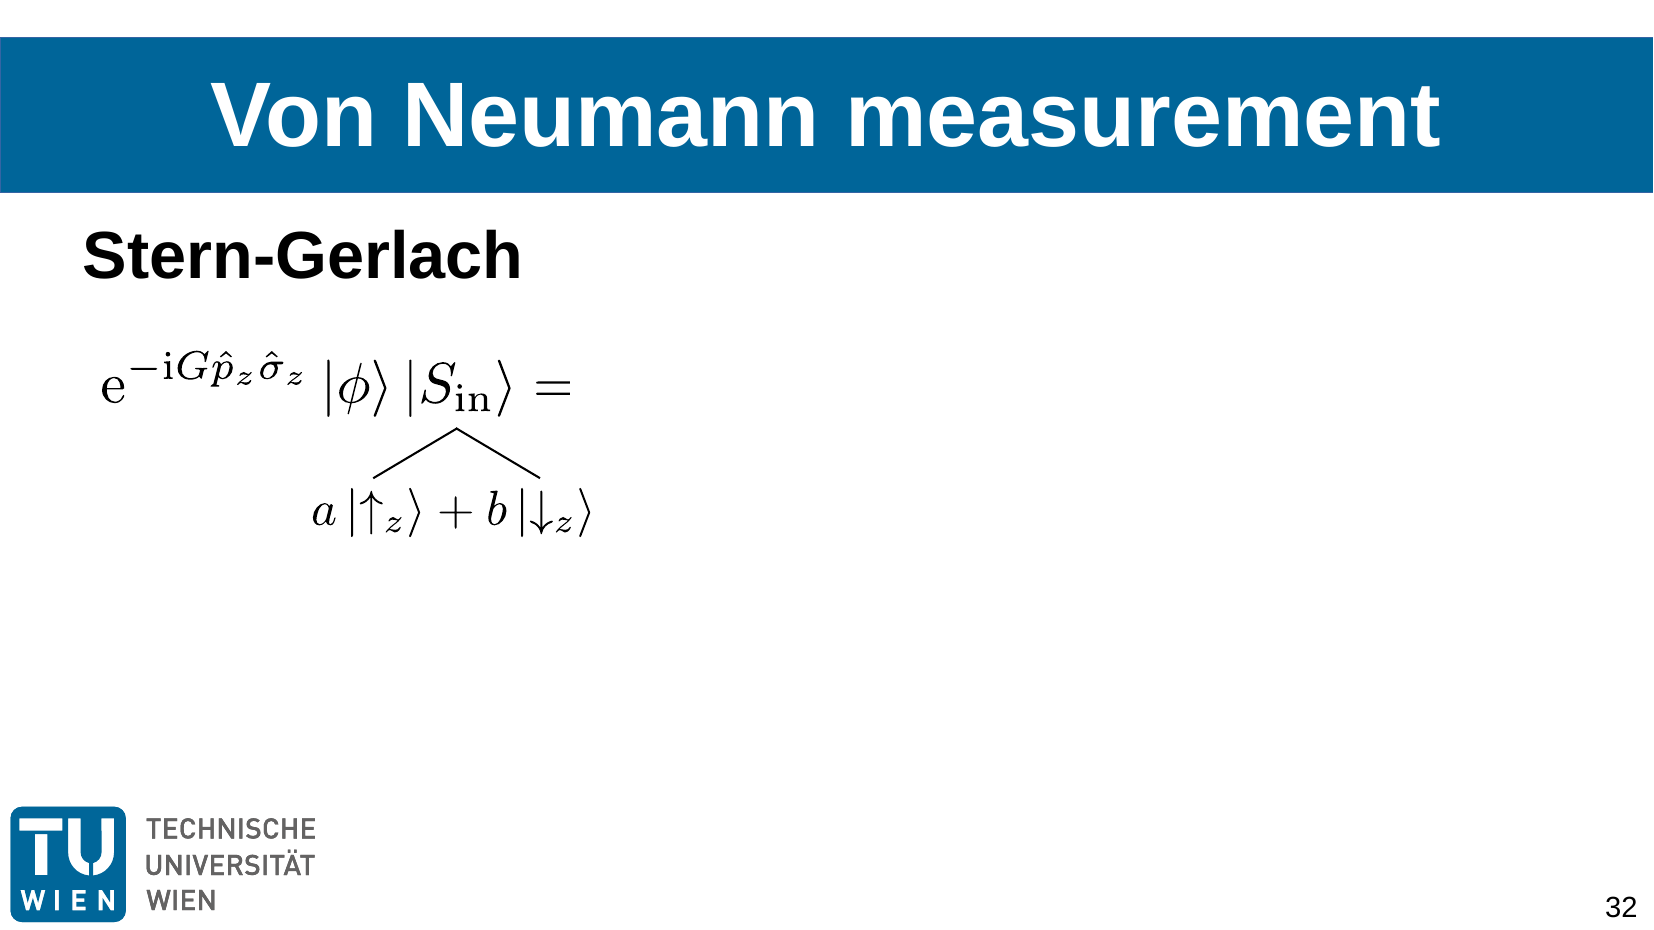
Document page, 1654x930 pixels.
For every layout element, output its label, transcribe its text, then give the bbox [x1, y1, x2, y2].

title Von Neumann measurement [0, 37, 1653, 193]
picture [90, 330, 570, 436]
list Stern-Gerlach [82, 217, 1571, 301]
picture [448, 431, 465, 436]
picture [300, 478, 601, 543]
